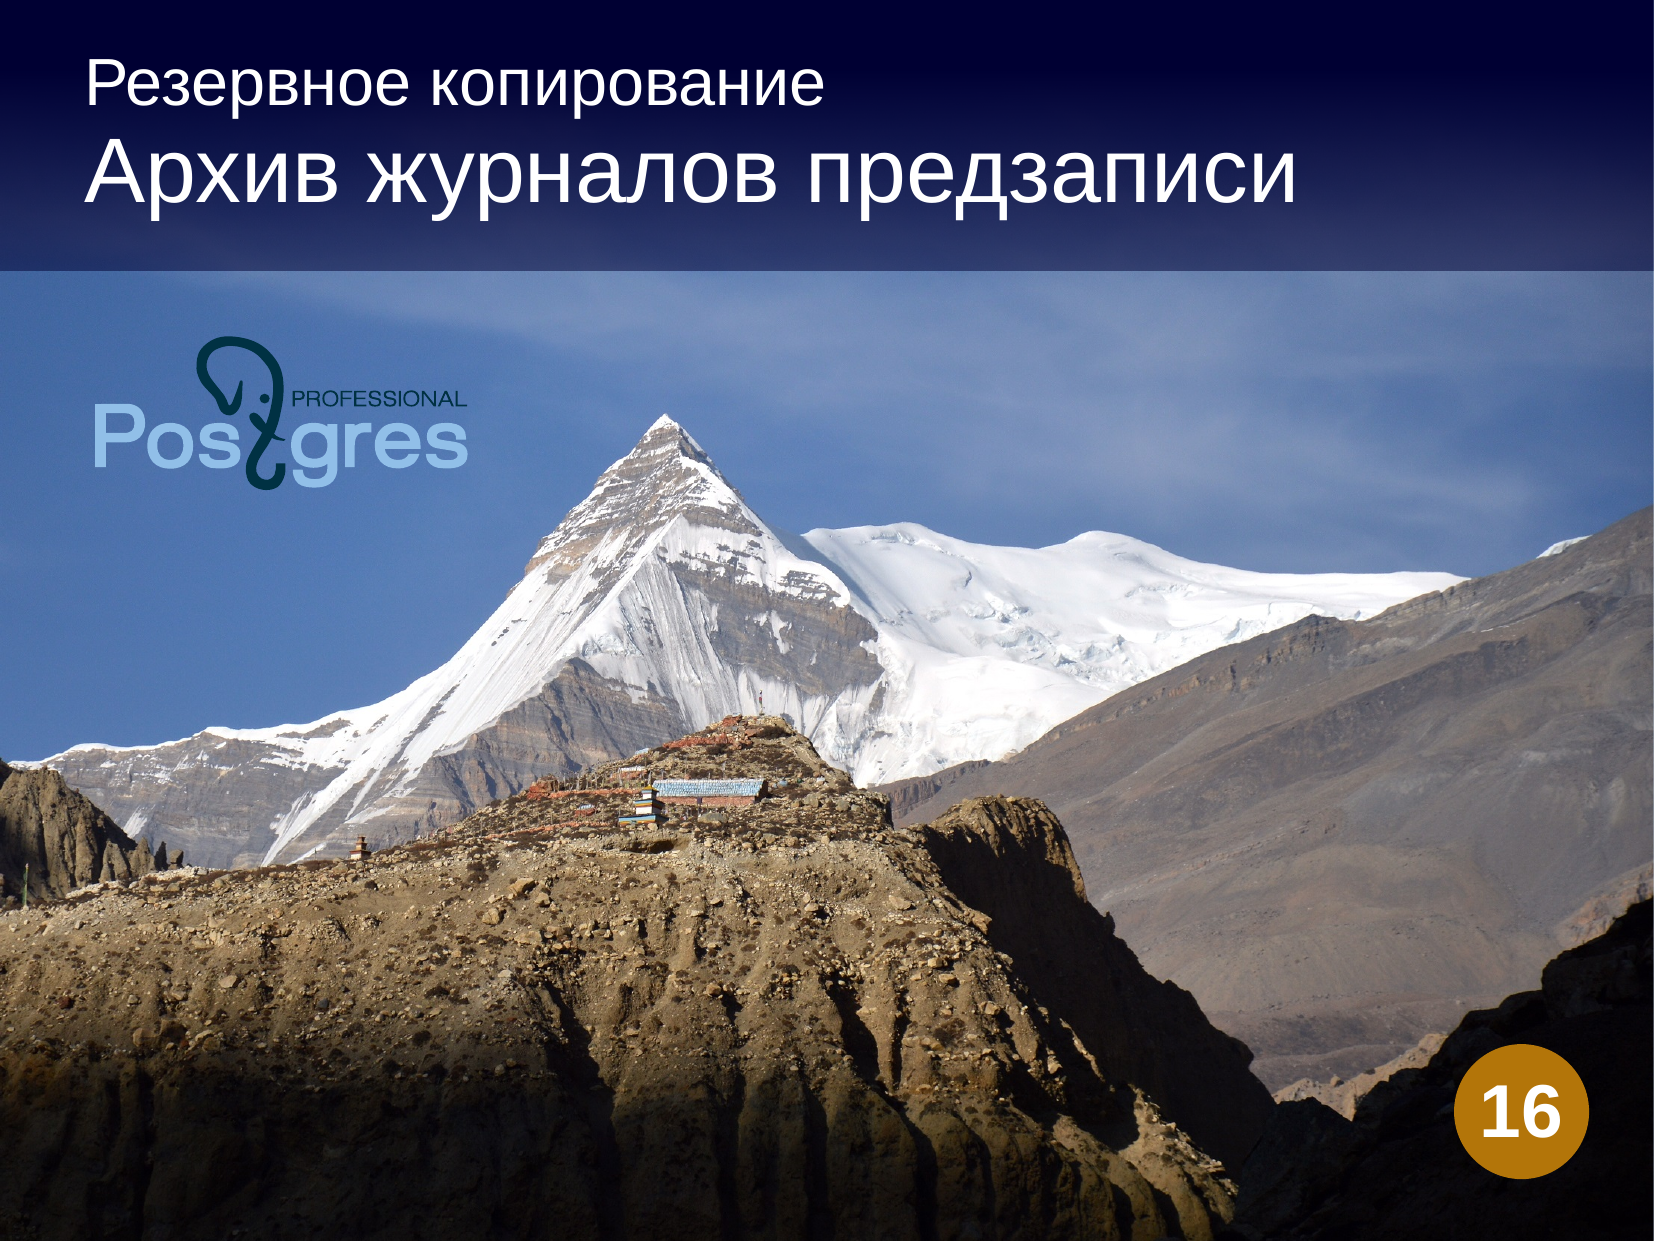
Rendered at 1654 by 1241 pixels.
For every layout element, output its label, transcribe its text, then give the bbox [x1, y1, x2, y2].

title Резервное копирование Архив журналов предзаписи [84, 44, 1636, 251]
picture [0, 271, 1654, 1241]
text_box 16 [1454, 1044, 1590, 1180]
